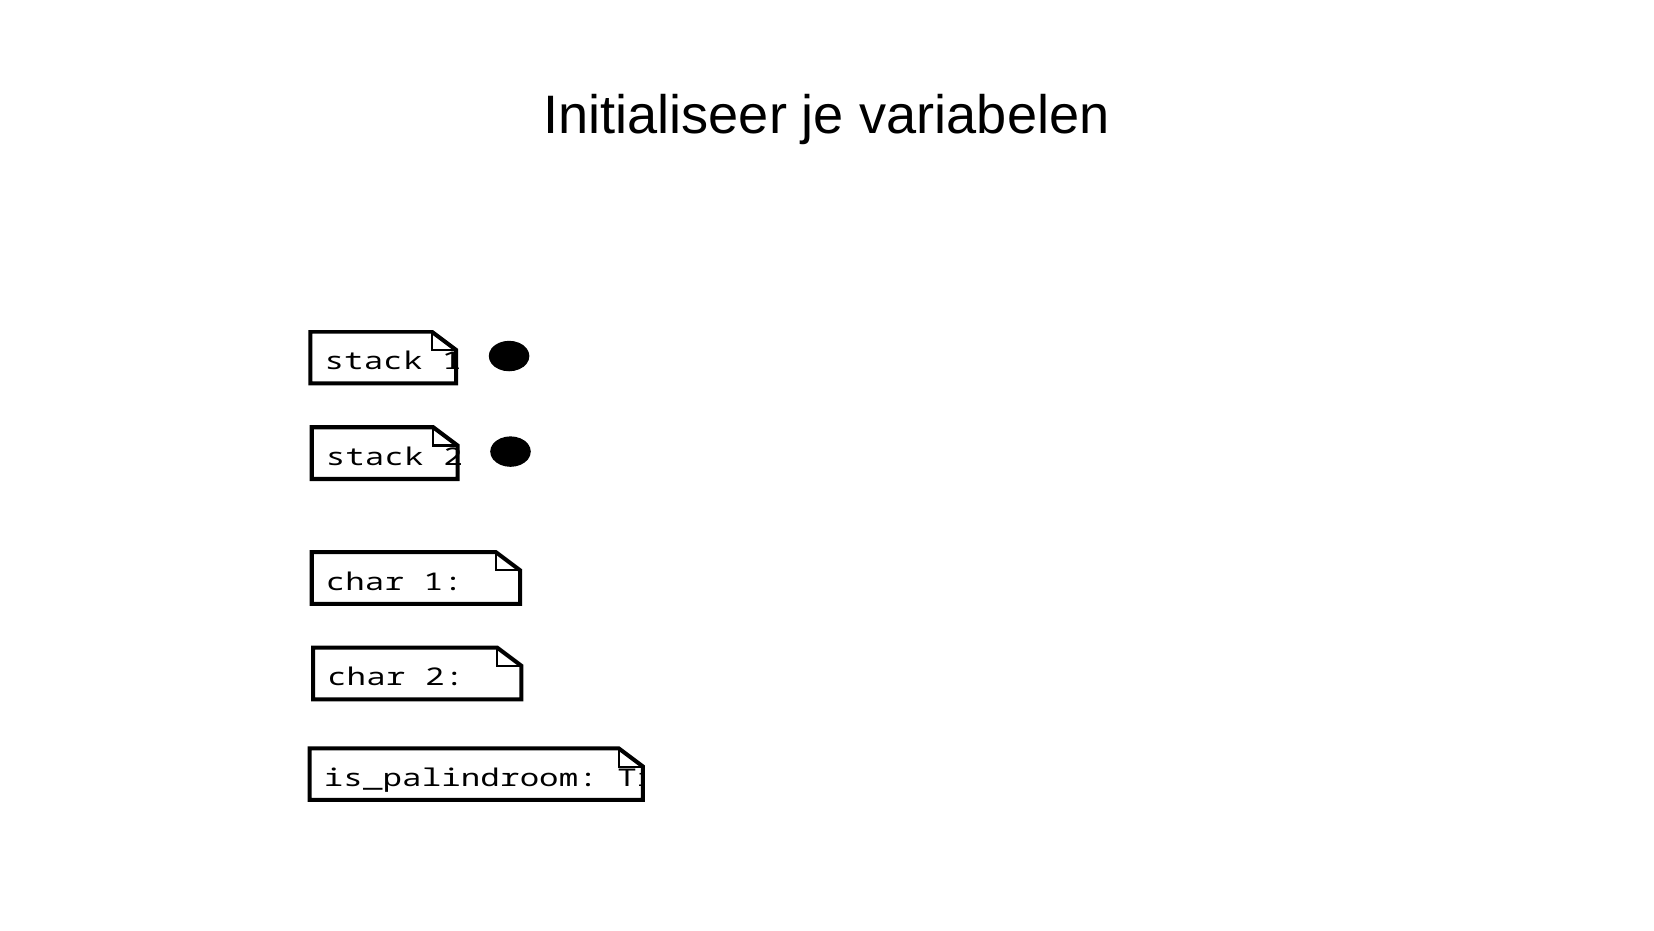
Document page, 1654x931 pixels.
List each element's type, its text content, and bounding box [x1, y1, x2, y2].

picture [307, 330, 646, 802]
title Initialiseer je variabelen [82, 37, 1571, 193]
